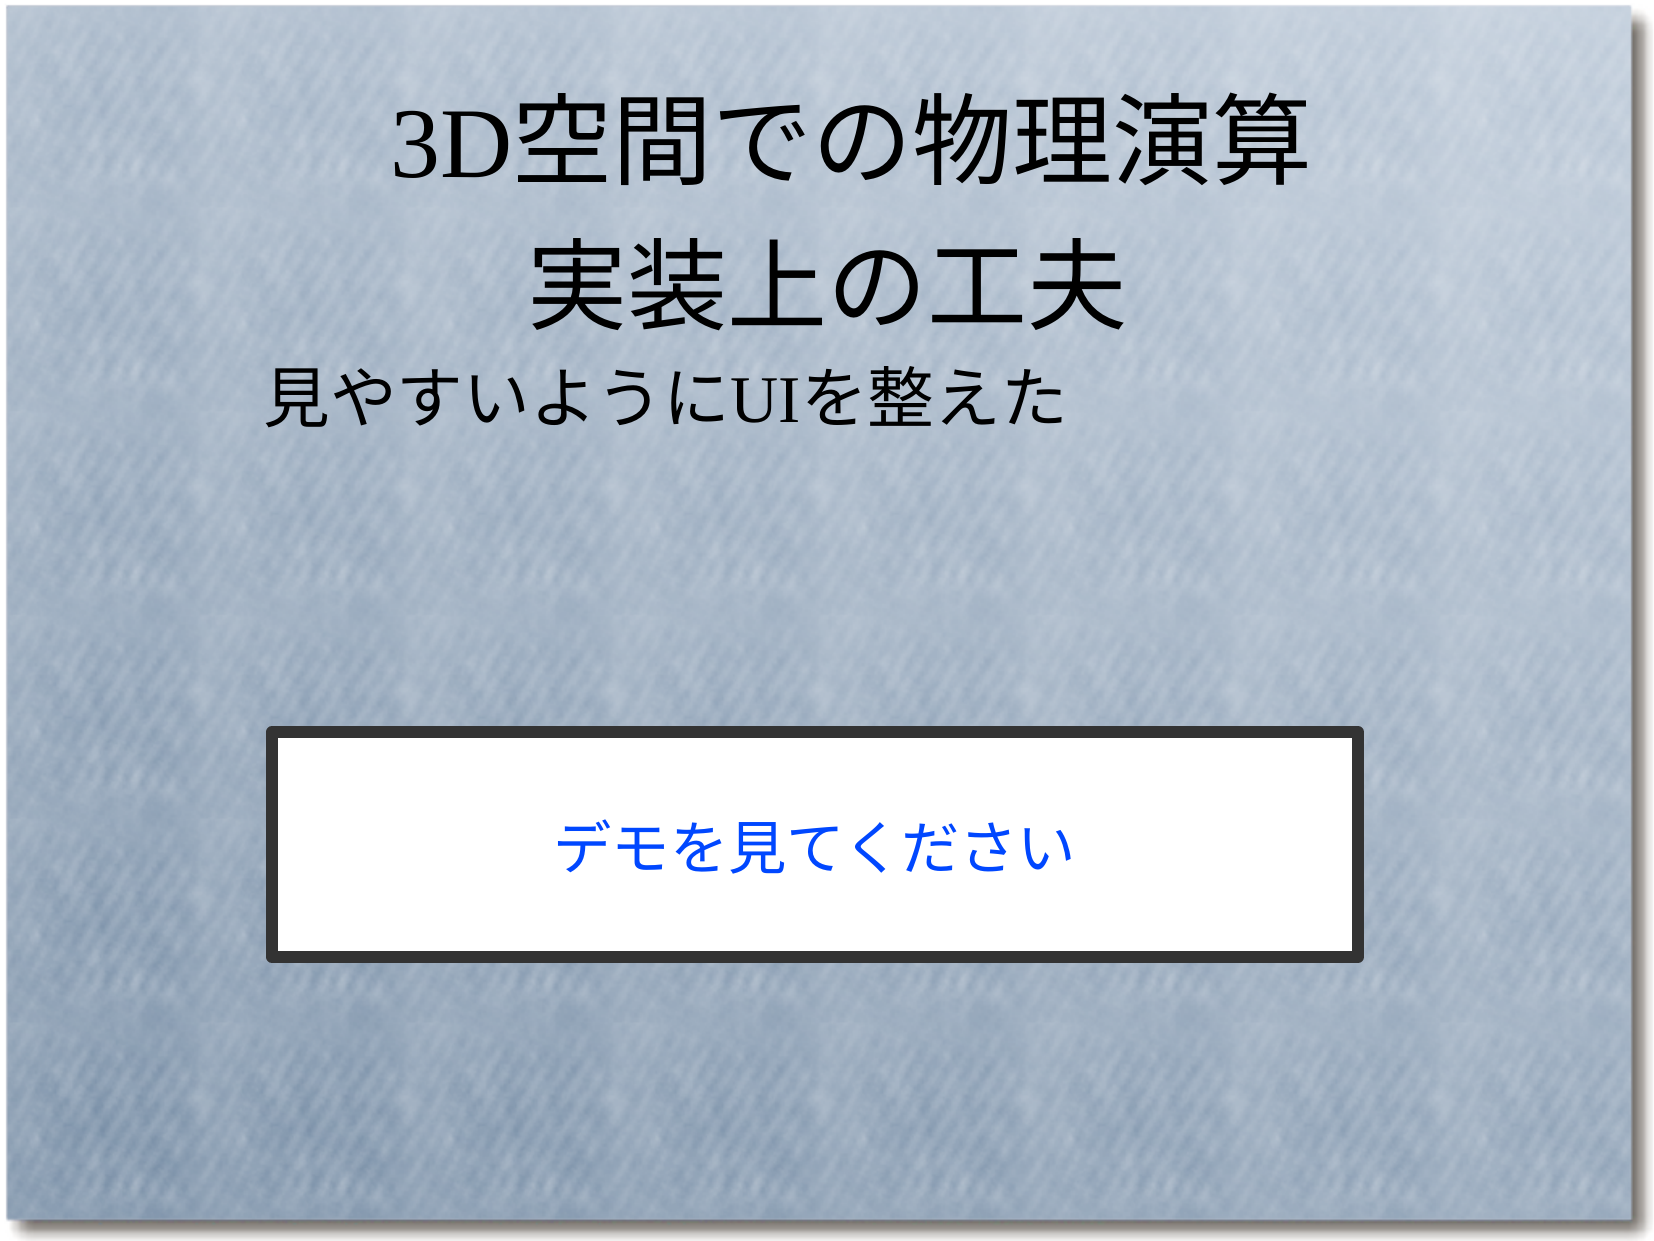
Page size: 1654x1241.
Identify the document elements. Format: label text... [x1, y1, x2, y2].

title 3D空間での物理演算 実装上の工夫 [121, 97, 1534, 316]
picture [0, 0, 1654, 1241]
list 見やすいようにUIを整えた [121, 344, 1534, 1065]
text_box デモを見てください [271, 732, 1359, 957]
